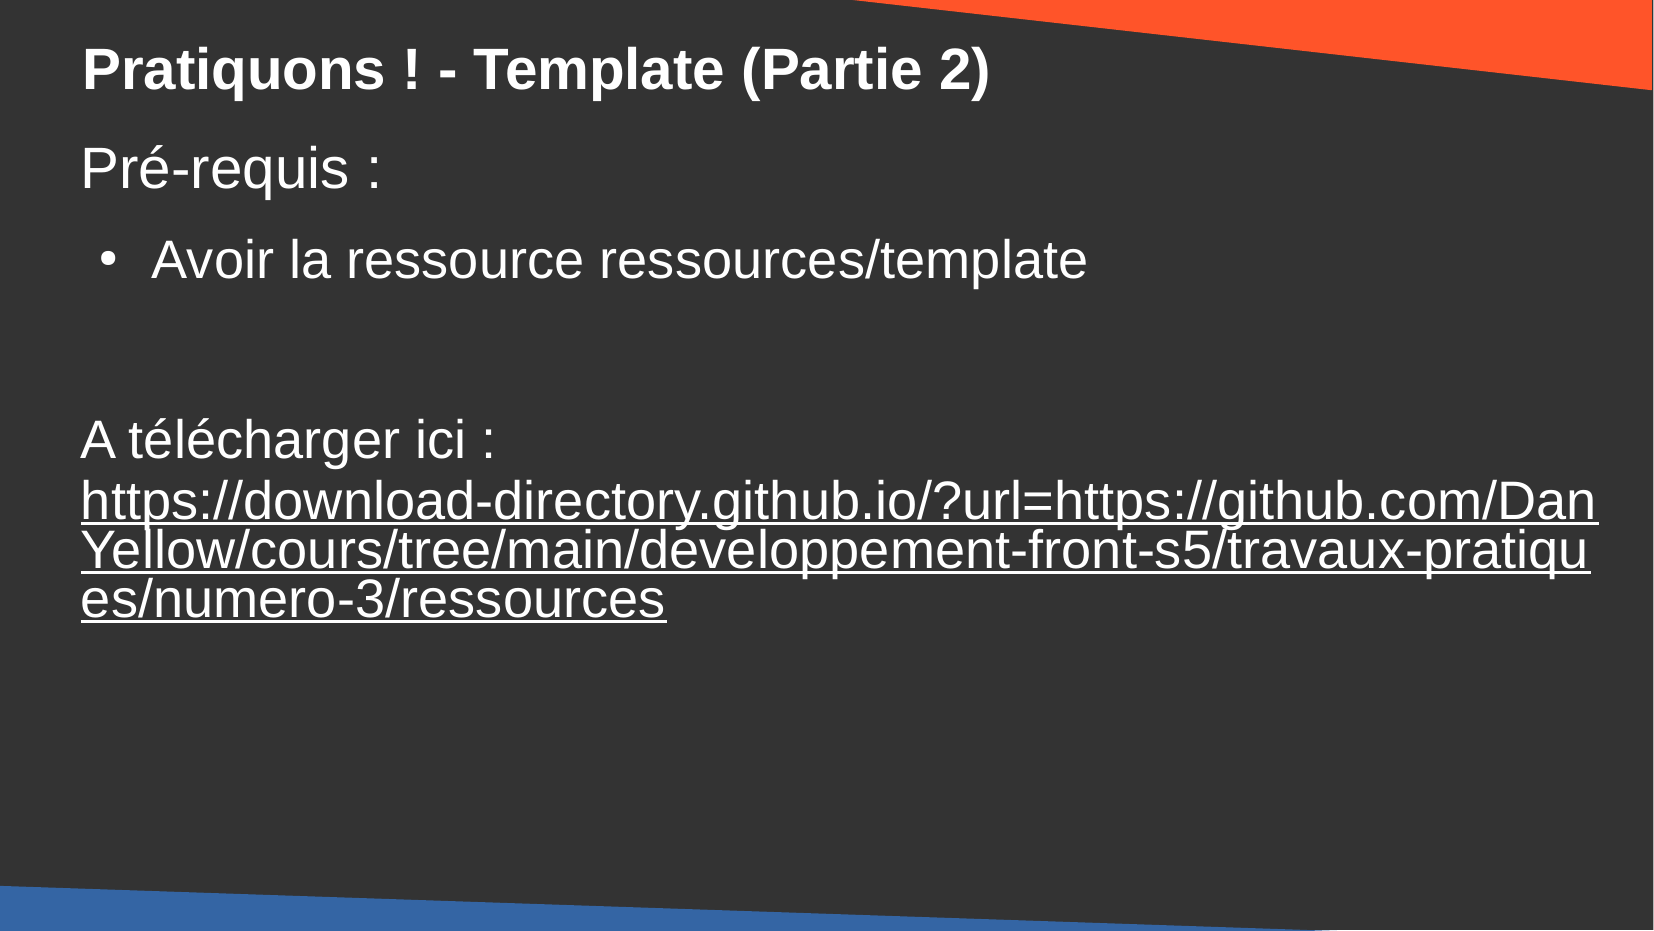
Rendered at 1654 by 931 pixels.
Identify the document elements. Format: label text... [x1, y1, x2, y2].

title Pratiquons ! - Template (Partie 2) [82, 37, 1571, 114]
list Pré-requis : Avoir la ressource ressources/template A télécharger ici : https://download-directory.github.io/?url=https://github.com/DanYellow/cours/tree/main/developpement-front-s5/travaux-pratiques/numero-3/ressources [80, 135, 1620, 721]
text_box [852, 0, 1652, 91]
text_box [0, 885, 1337, 931]
